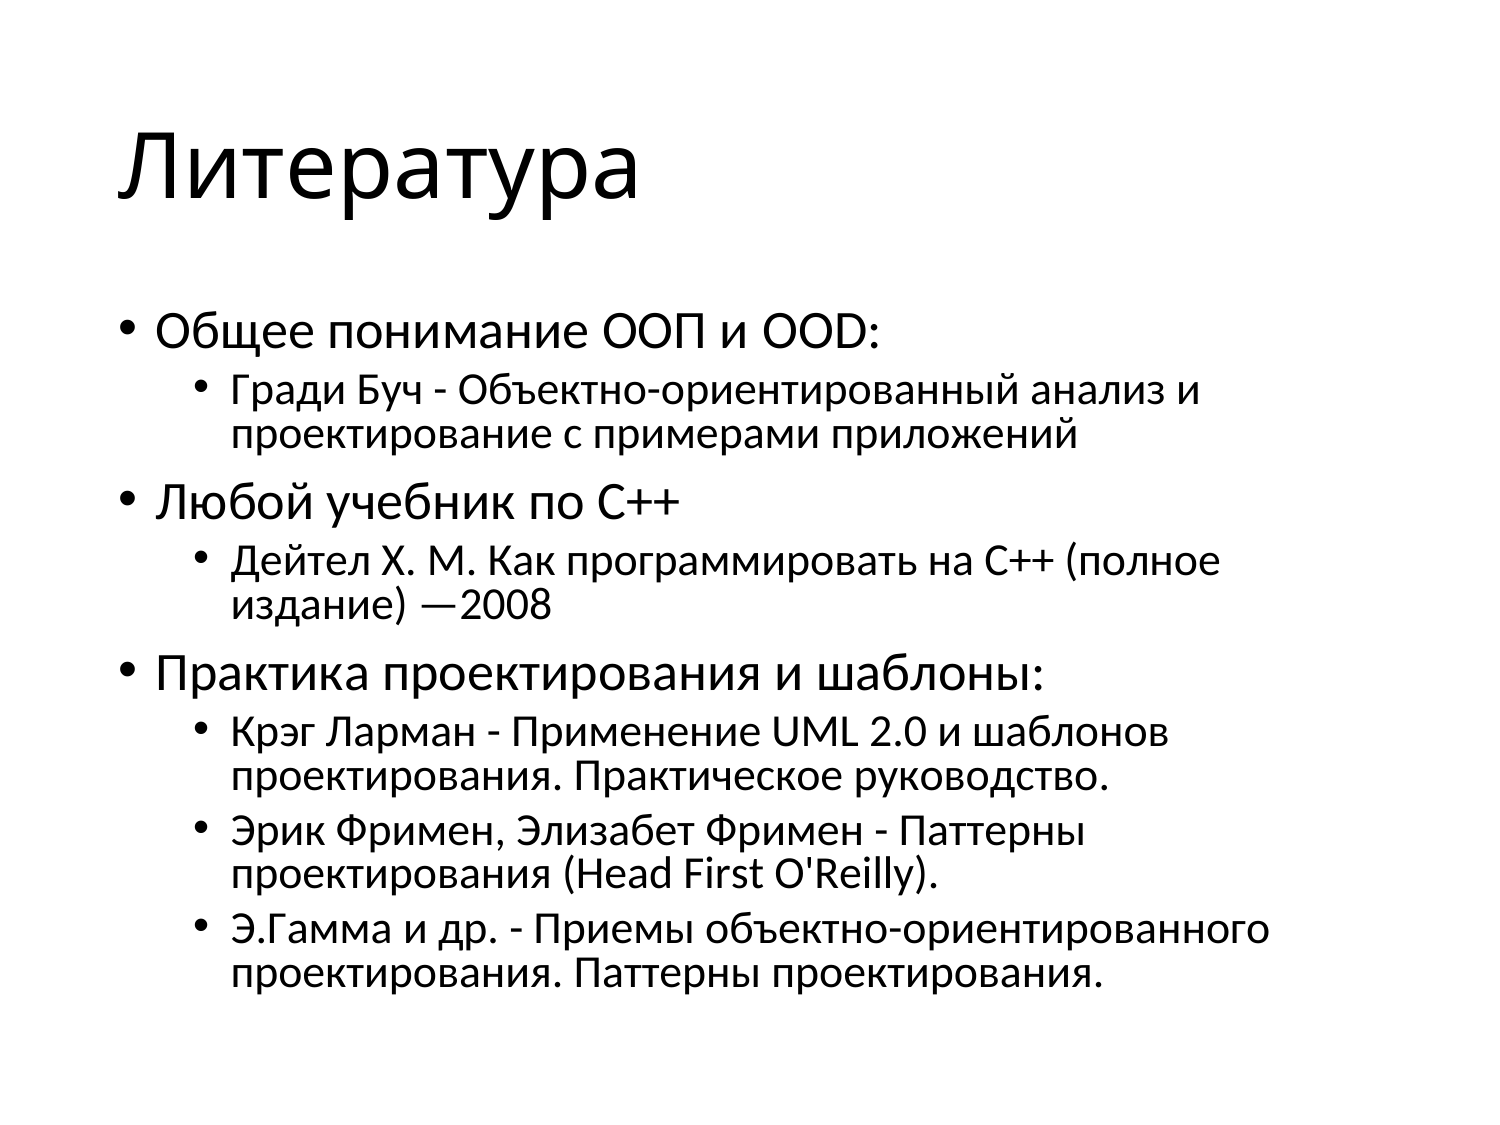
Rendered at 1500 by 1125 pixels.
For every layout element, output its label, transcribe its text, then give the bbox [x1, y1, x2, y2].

title Литература [103, 59, 1397, 278]
list Общее понимание ООП и OOD: Гради Буч - Объектно-ориентированный анализ и проектирование с примерами приложений Любой учебник по C++ Дейтел Х. М. Как программировать на С++ (полное издание) —2008 Практика проектирования и шаблоны: Крэг Ларман - Применение UML 2.0 и шаблонов проектирования. Практическое руководство. Эрик Фримен, Элизабет Фримен - Паттерны проектирования (Head First O'Reilly). Э.Гамма и др. - Приемы объектно-ориентированного проектирования. Паттерны проектирования. [103, 299, 1397, 1014]
